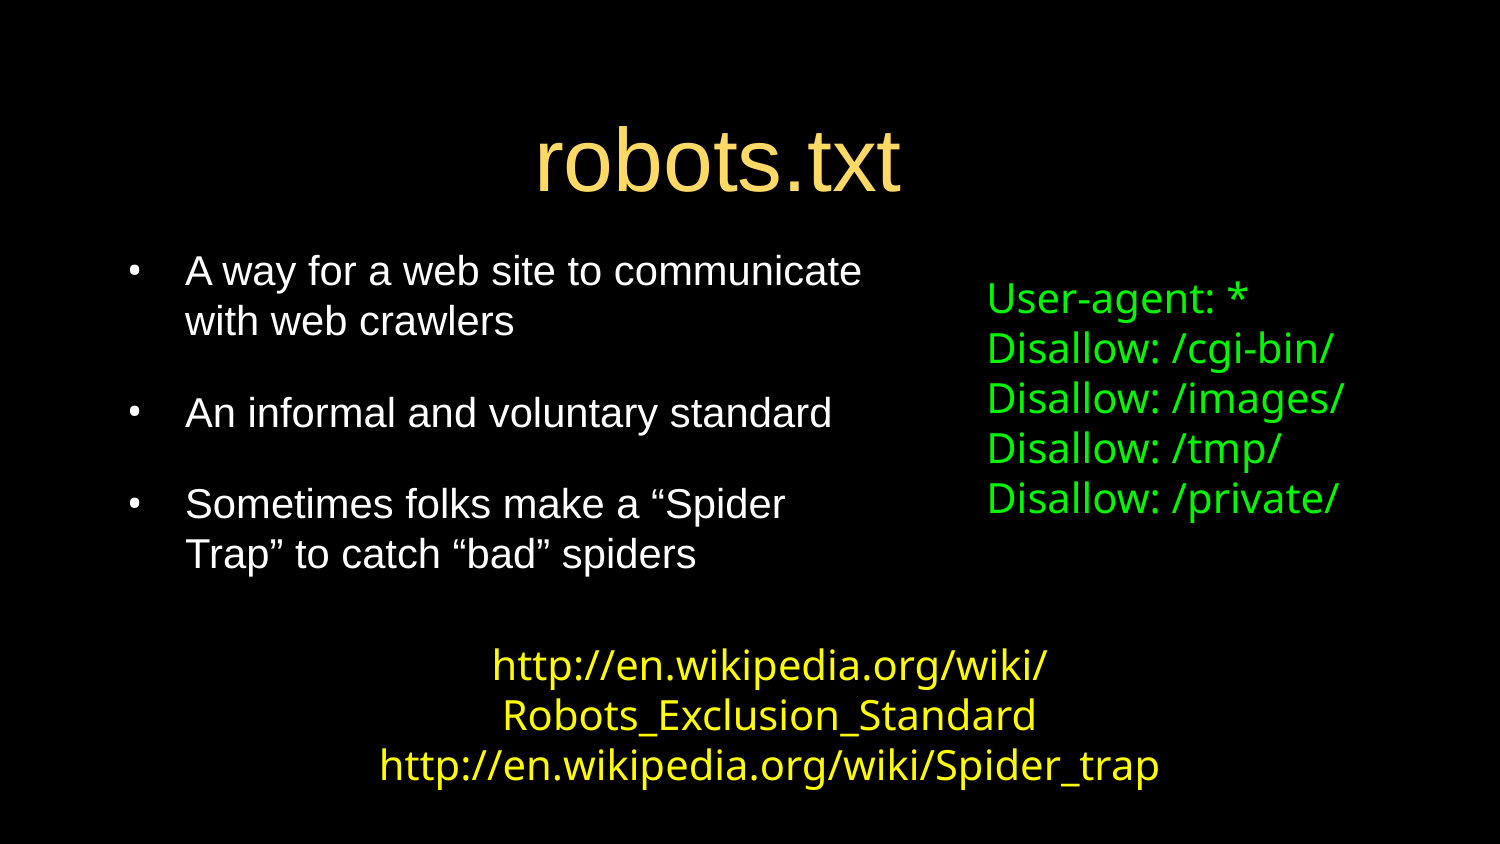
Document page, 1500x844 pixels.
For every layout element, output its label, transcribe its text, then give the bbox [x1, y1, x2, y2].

text_box http://en.wikipedia.org/wiki/Robots_Exclusion_Standard http://en.wikipedia.org/wiki/Spider_trap [226, 660, 1314, 767]
text_box User-agent: * Disallow: /cgi-bin/ Disallow: /images/ Disallow: /tmp/ Disallow: /private/ [981, 272, 1445, 522]
text_box robots.txt [106, 76, 1330, 235]
text_box A way for a web site to communicate with web crawlers An informal and voluntary standard Sometimes folks make a “Spider Trap” to catch “bad” spiders [106, 240, 868, 767]
